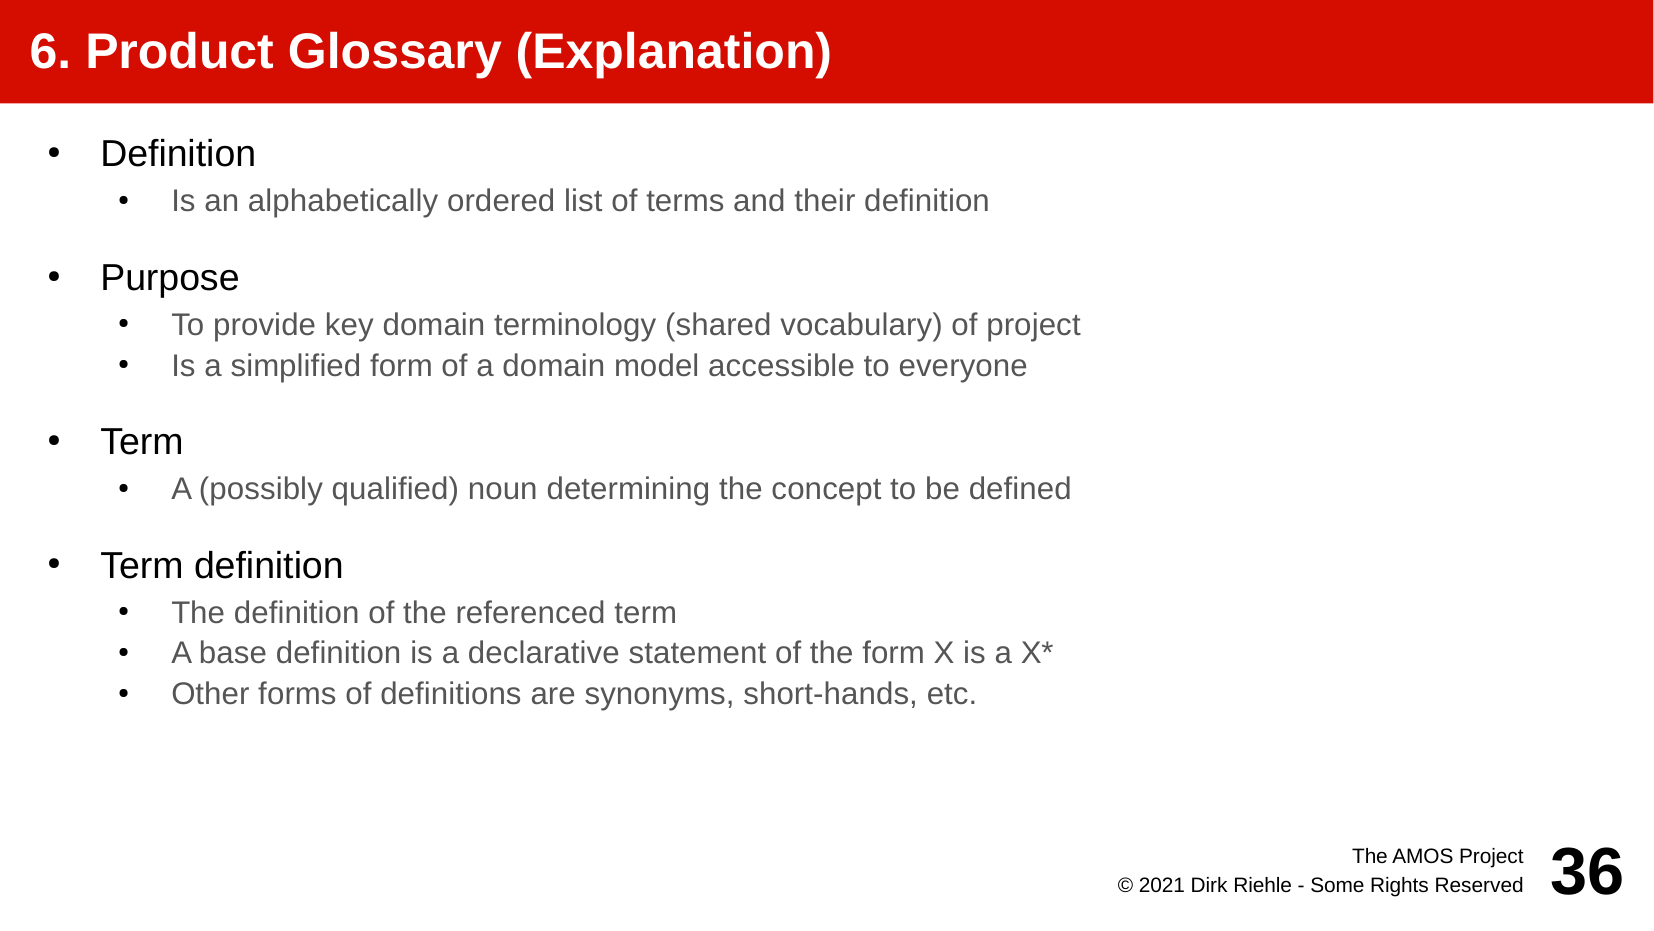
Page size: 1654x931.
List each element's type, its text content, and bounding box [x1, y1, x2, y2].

list Definition Is an alphabetically ordered list of terms and their definition Purpose To provide key domain terminology (shared vocabulary) of project Is a simplified form of a domain model accessible to everyone Term A (possibly qualified) noun determining the concept to be defined Term definition The definition of the referenced term A base definition is a declarative statement of the form X is a X* Other forms of definitions are synonyms, short-hands, etc. [29, 132, 1625, 813]
title 6. Product Glossary (Explanation) [0, 0, 1654, 104]
